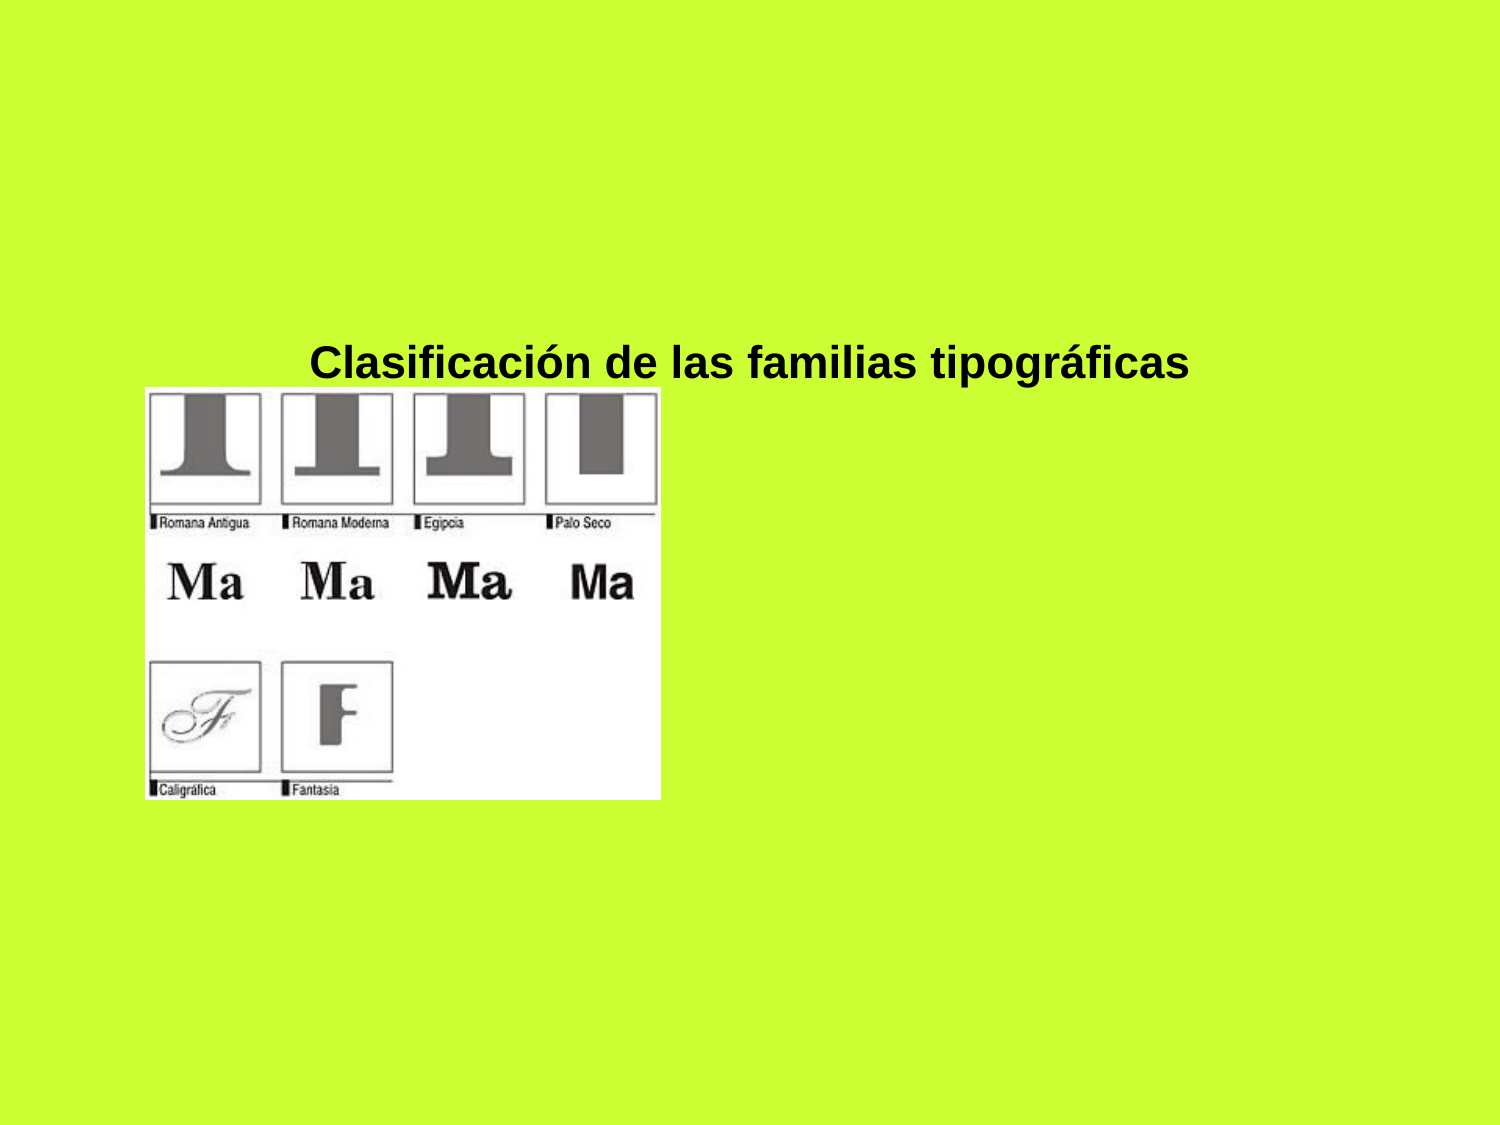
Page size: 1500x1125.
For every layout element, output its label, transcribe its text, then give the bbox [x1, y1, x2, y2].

picture [145, 387, 661, 801]
text_box Clasificación de las familias tipográficas [101, 324, 1399, 791]
